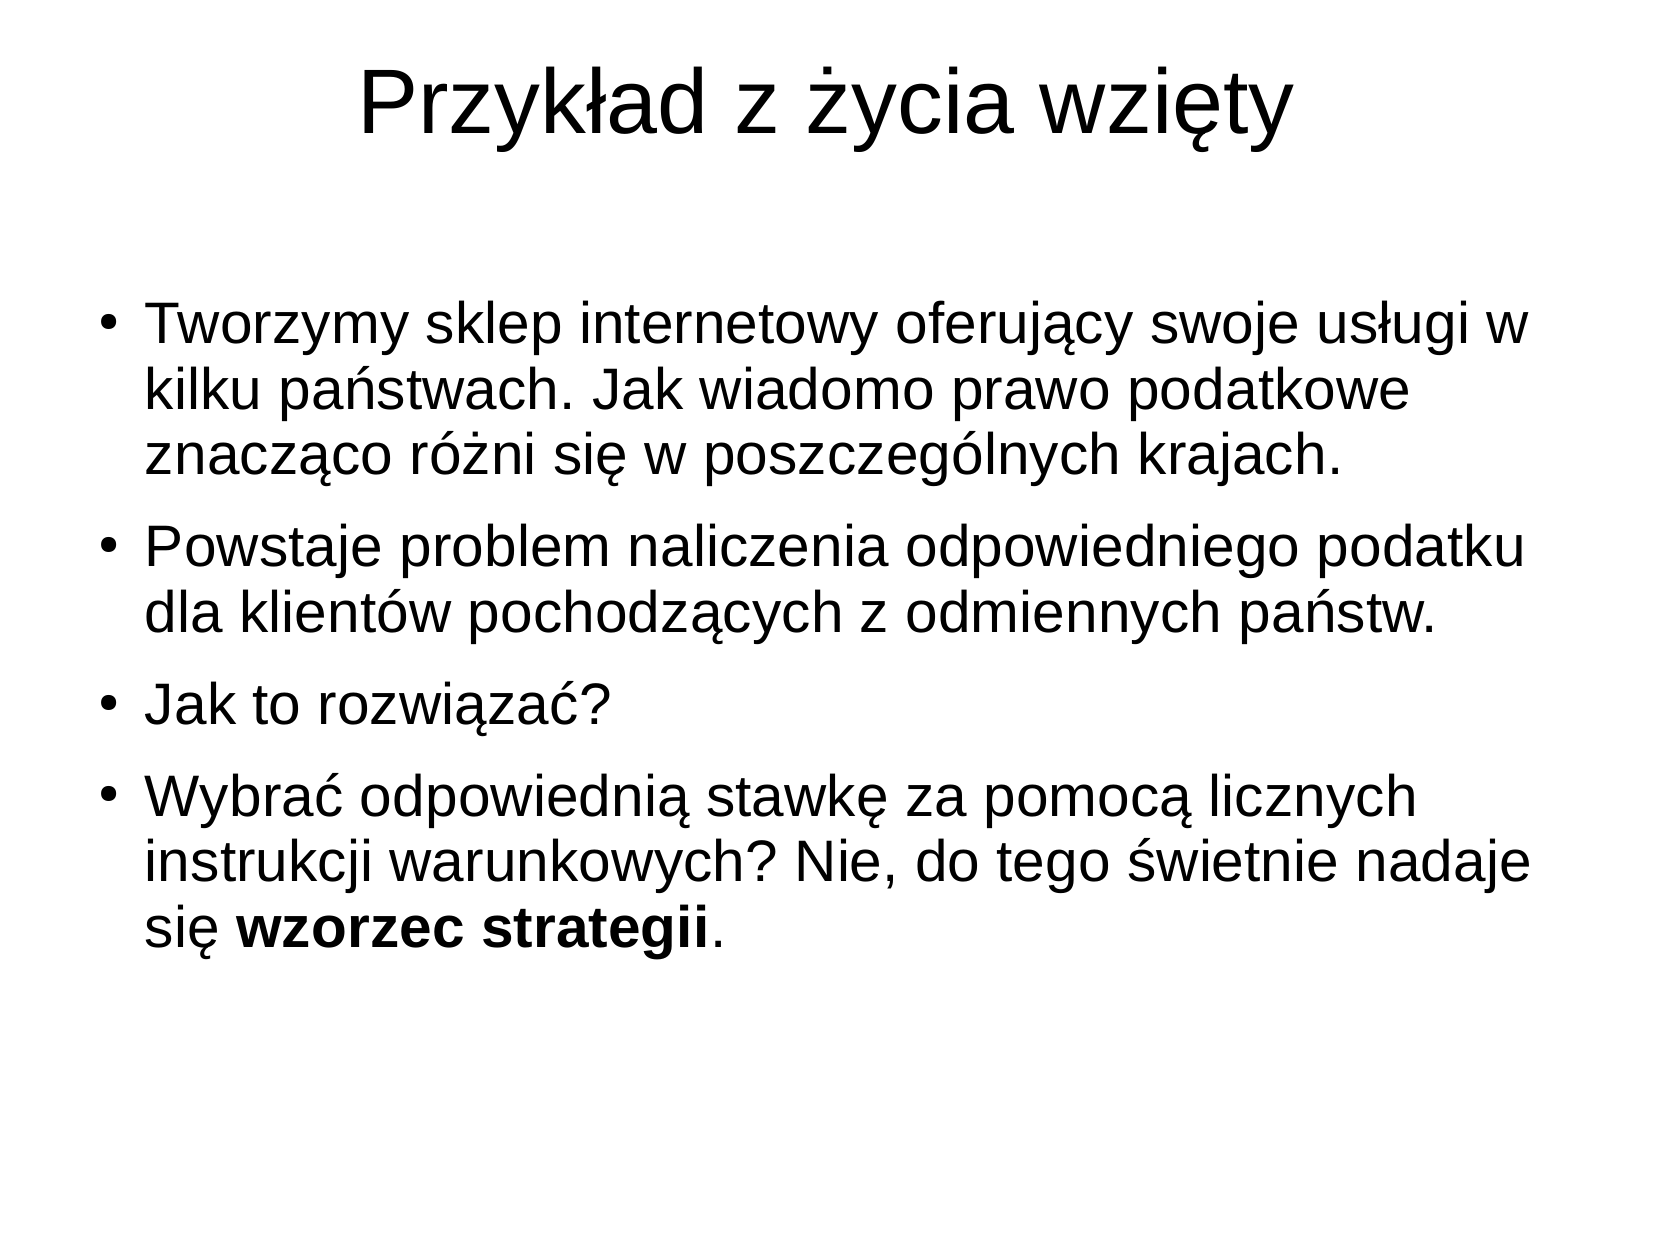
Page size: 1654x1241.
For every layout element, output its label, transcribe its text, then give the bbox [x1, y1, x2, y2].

title Przykład z życia wzięty [82, 49, 1571, 257]
list Tworzymy sklep internetowy oferujący swoje usługi w kilku państwach. Jak wiadomo prawo podatkowe znacząco różni się w poszczególnych krajach. Powstaje problem naliczenia odpowiedniego podatku dla klientów pochodzących z odmiennych państw. Jak to rozwiązać? Wybrać odpowiednią stawkę za pomocą licznych instrukcji warunkowych? Nie, do tego świetnie nadaje się wzorzec strategii. [82, 290, 1571, 1010]
